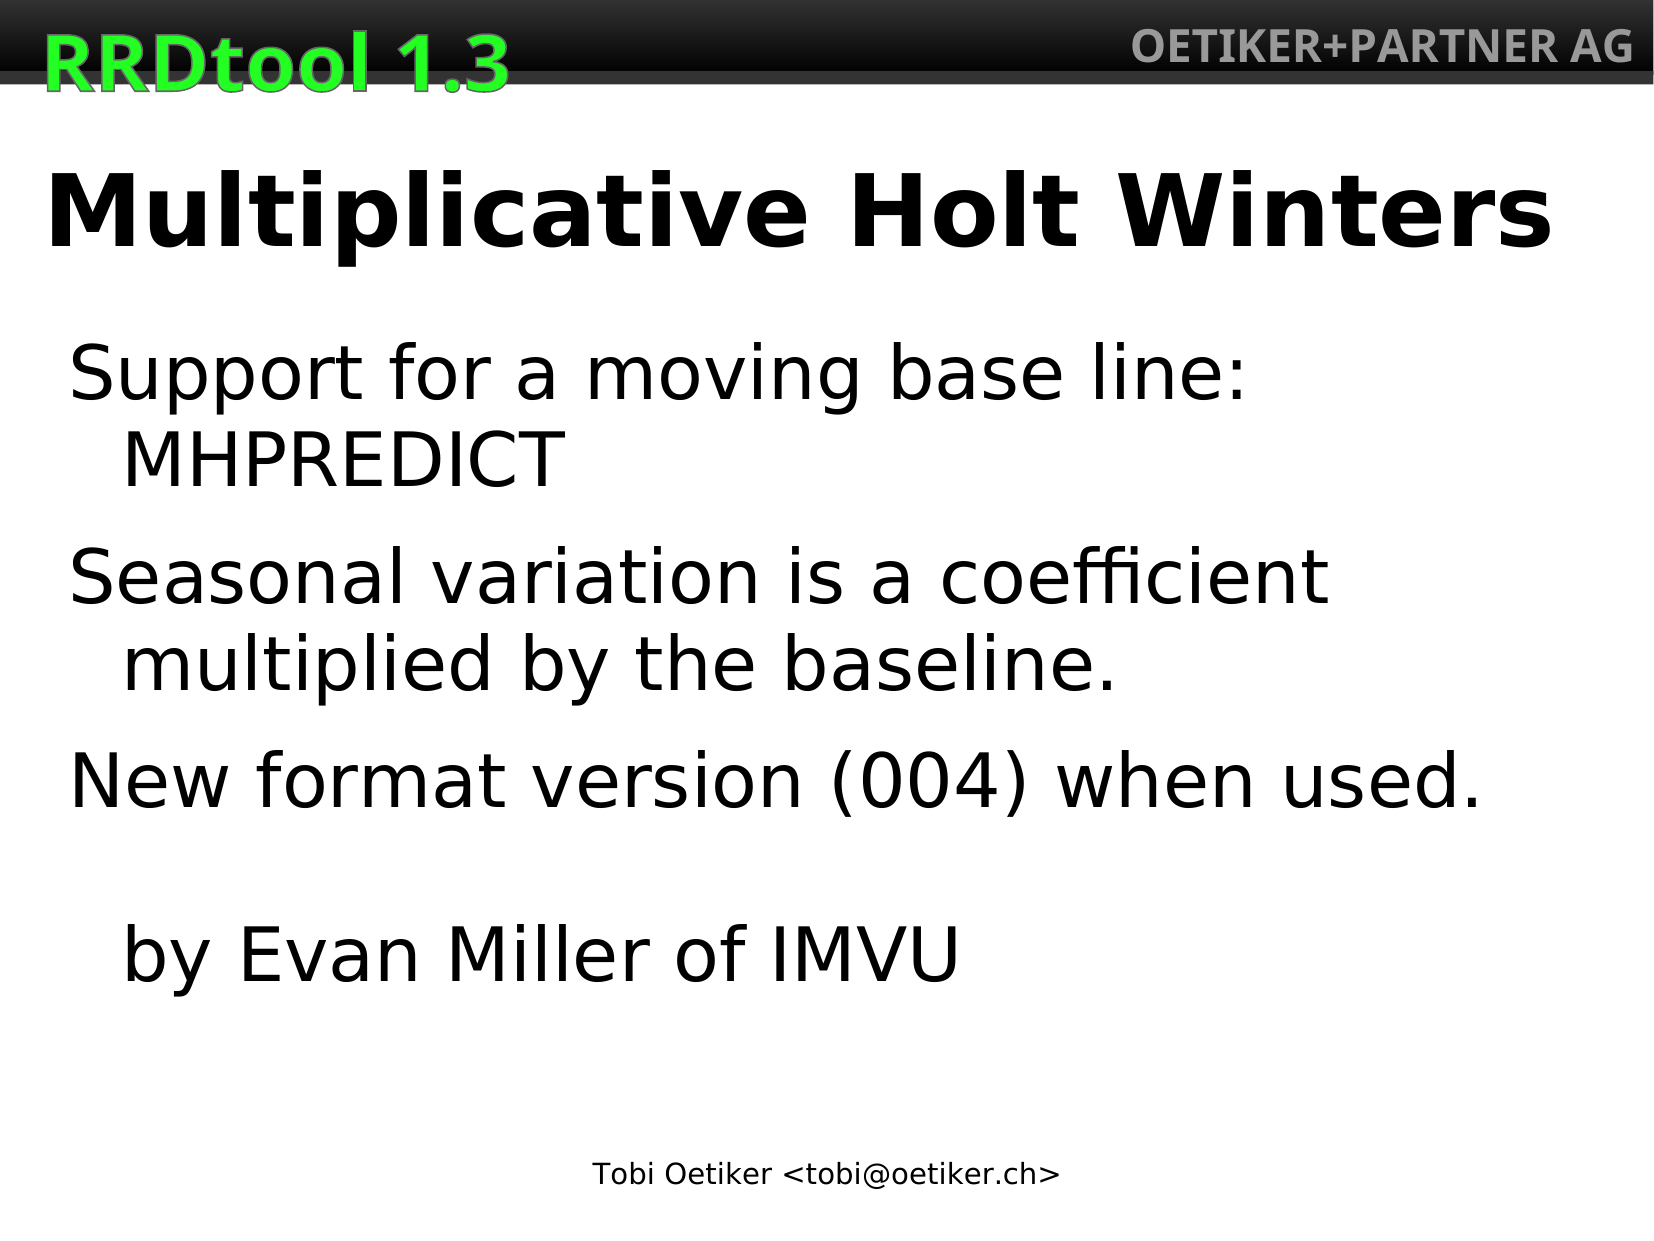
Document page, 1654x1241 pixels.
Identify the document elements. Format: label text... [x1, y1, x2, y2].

title Multiplicative Holt Winters [43, 144, 1582, 280]
list Support for a moving base line: MHPREDICT Seasonal variation is a coefficient multiplied by the baseline. New format version (004) when used. by Evan Miller of IMVU [50, 329, 1571, 1084]
